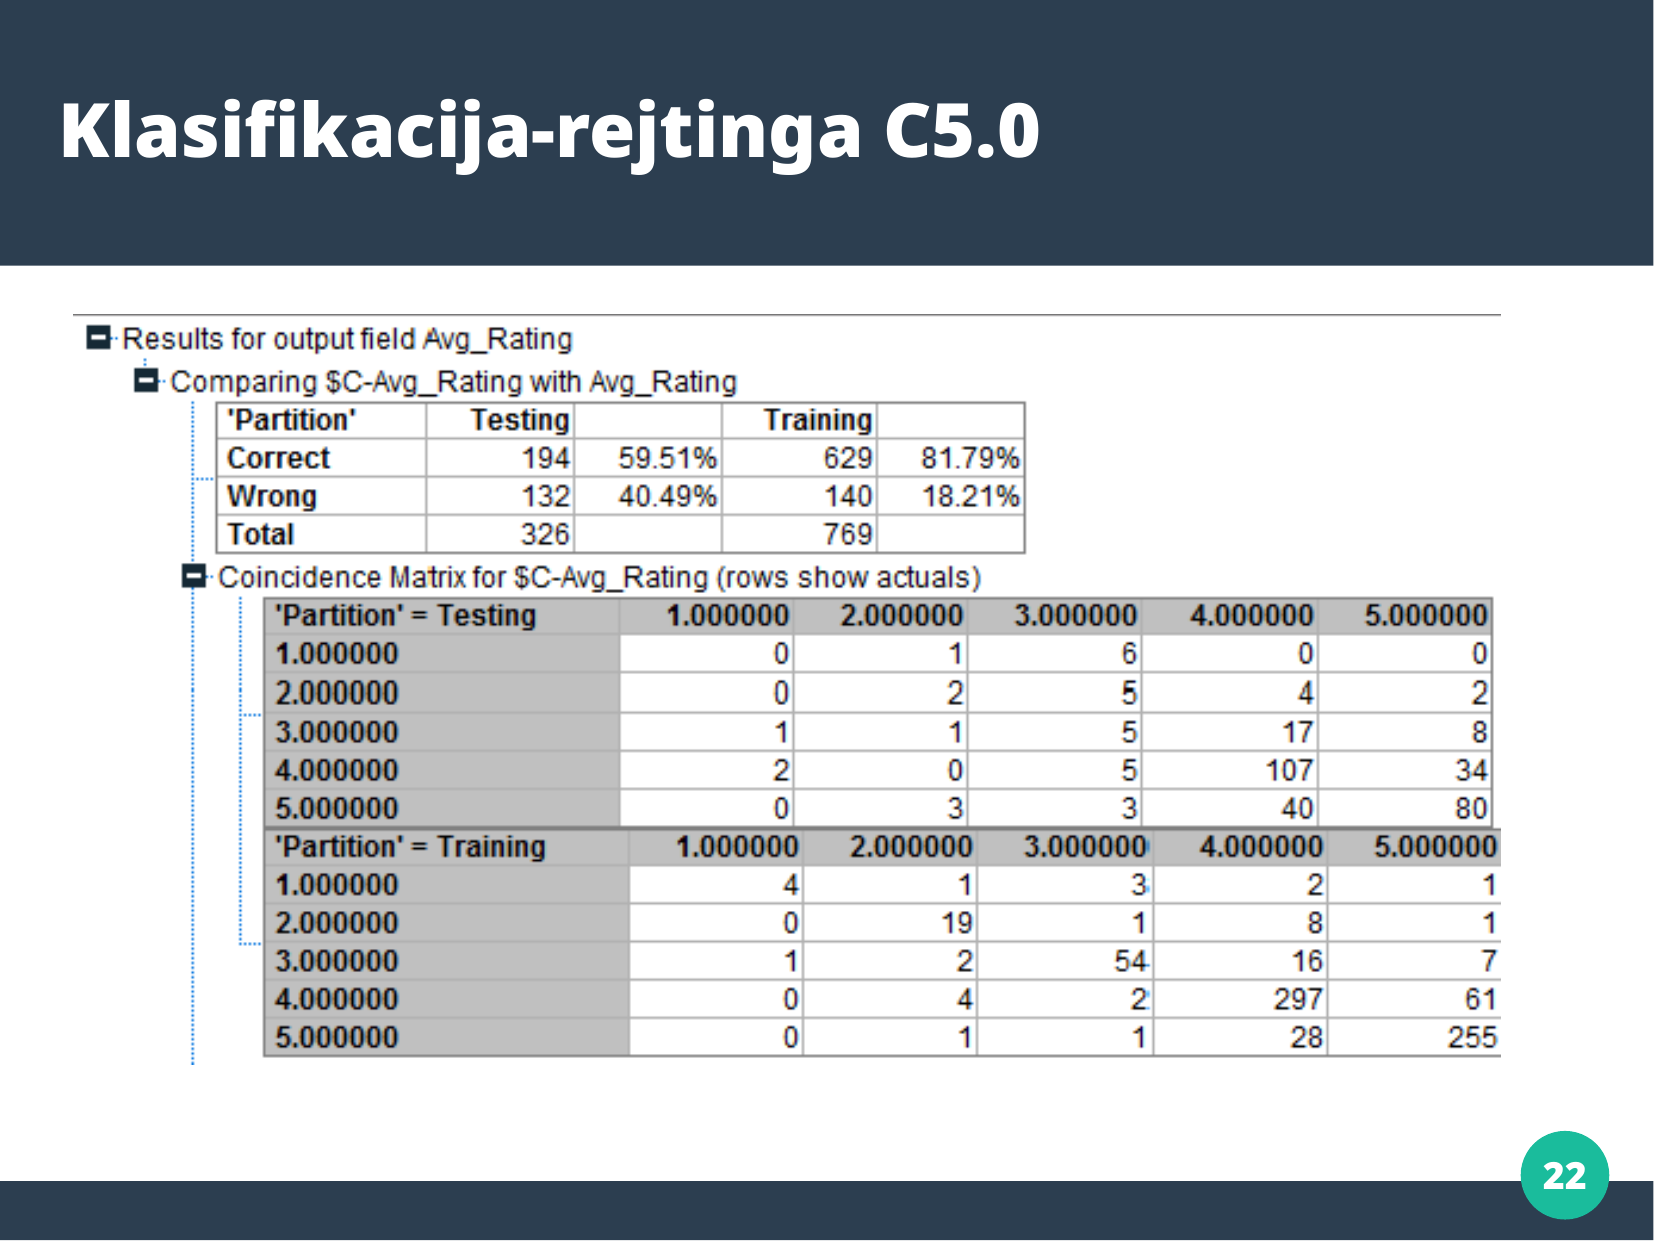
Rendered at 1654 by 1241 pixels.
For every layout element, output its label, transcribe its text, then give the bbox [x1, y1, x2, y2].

title Klasifikacija-rejtinga C5.0 [59, 49, 1595, 207]
picture [73, 314, 1501, 1066]
